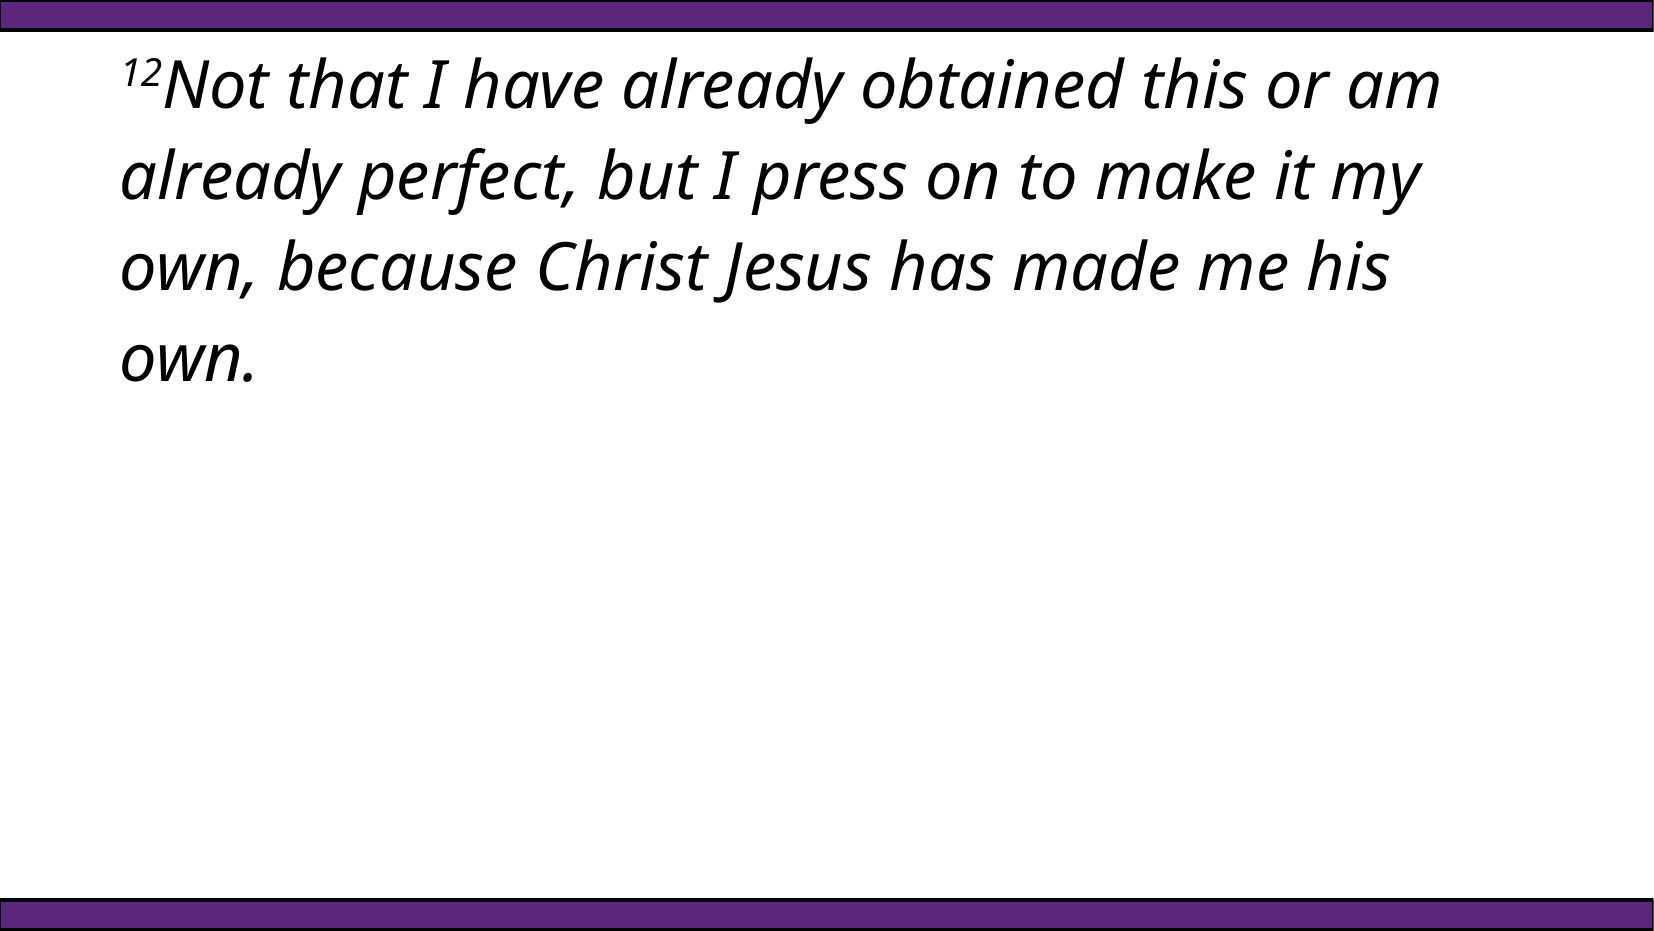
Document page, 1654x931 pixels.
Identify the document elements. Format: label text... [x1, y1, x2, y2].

picture [0, 31, 1654, 900]
text_box [0, 0, 1654, 31]
text_box [0, 900, 1654, 931]
text_box 12Not that I have already obtained this or am already perfect, but I press on to make it my own, because Christ Jesus has made me his own. [105, 30, 1546, 400]
text_box [105, 255, 1531, 348]
